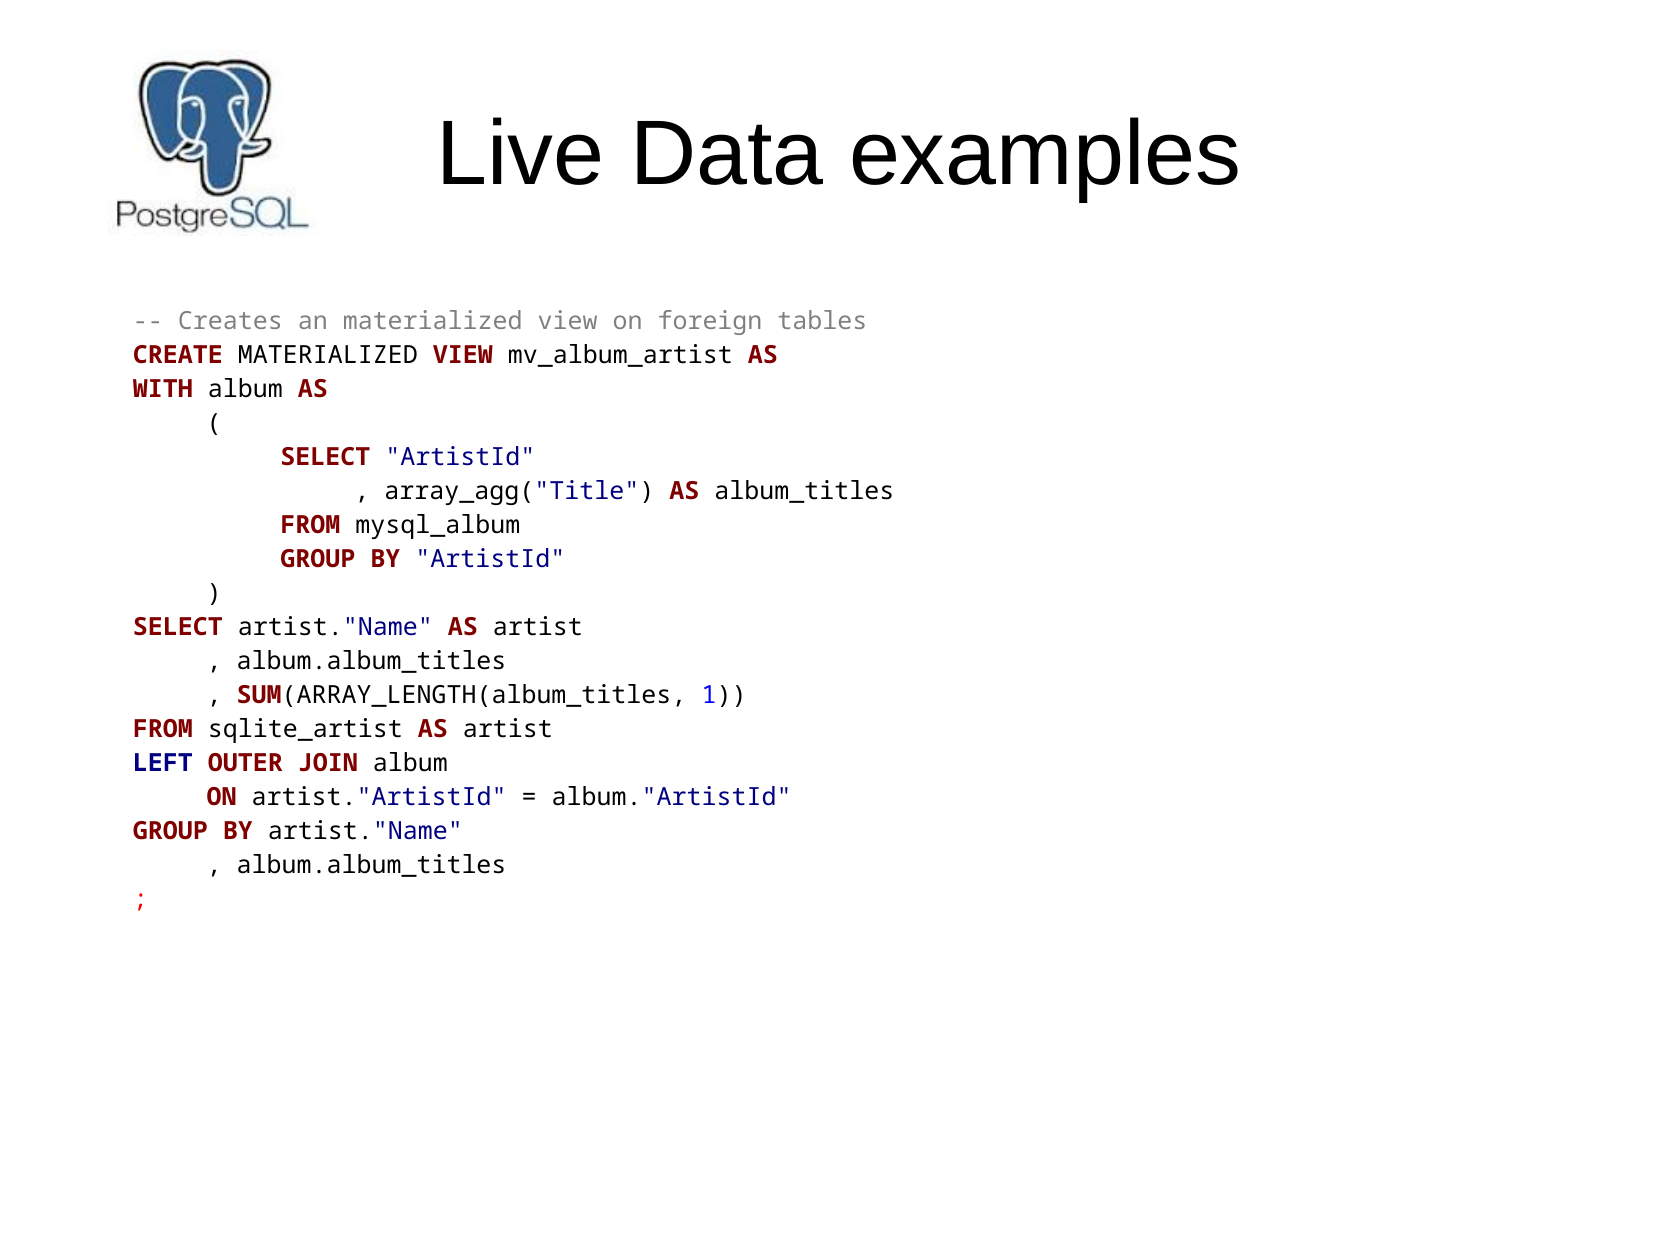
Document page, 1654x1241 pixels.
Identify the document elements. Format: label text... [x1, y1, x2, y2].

picture [58, 50, 356, 237]
list [82, 290, 1538, 1010]
text_box -- Creates an materialized view on foreign tables CREATE MATERIALIZED VIEW mv_album_artist AS WITH album AS ( SELECT "ArtistId" , array_agg("Title") AS album_titles FROM mysql_album GROUP BY "ArtistId" ) SELECT artist."Name" AS artist , album.album_titles , SUM(ARRAY_LENGTH(album_titles, 1)) FROM sqlite_artist AS artist LEFT OUTER JOIN album ON artist."ArtistId" = album."ArtistId" GROUP BY artist."Name" , album.album_titles ; [118, 295, 1189, 839]
title Live Data examples [82, 49, 1571, 257]
